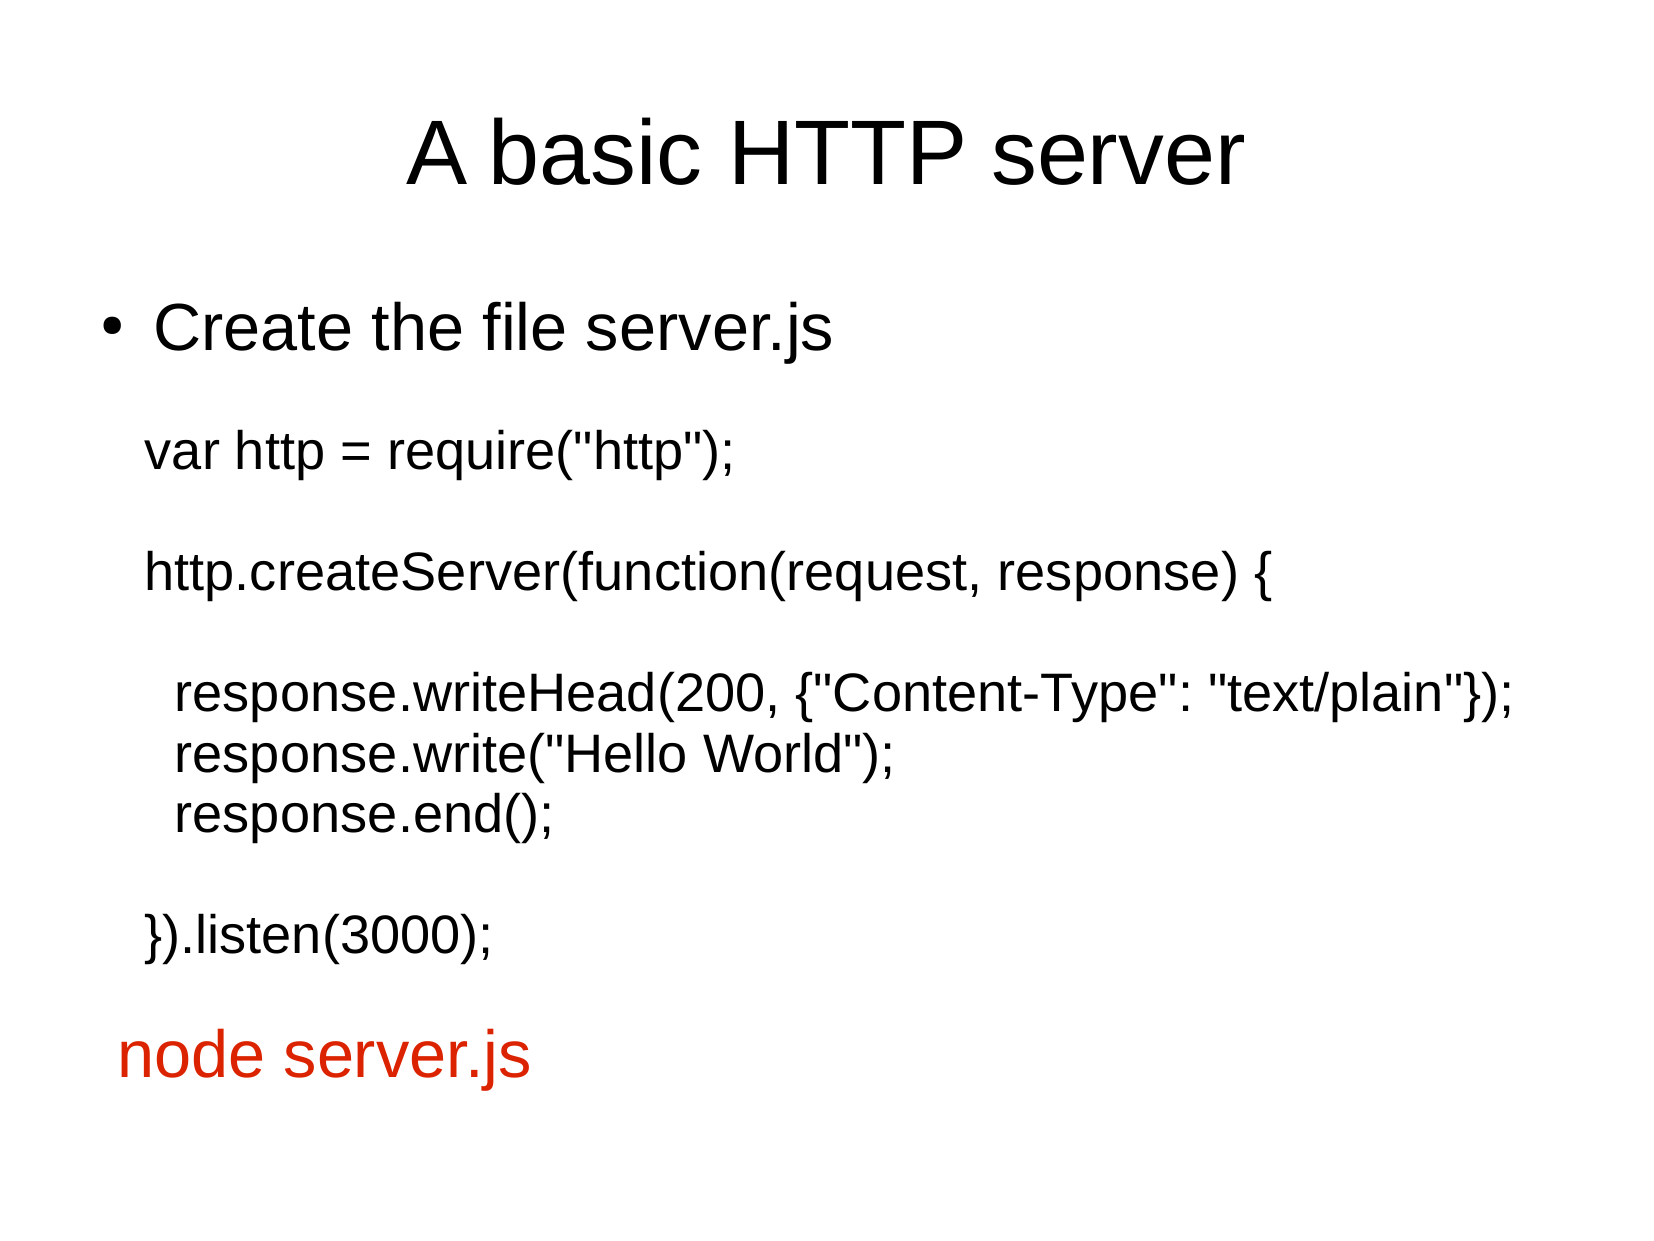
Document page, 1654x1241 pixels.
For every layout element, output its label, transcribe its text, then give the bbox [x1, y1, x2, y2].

text_box var http = require("http"); http.createServer(function(request, response) { response.writeHead(200, {"Content-Type": "text/plain"}); response.write("Hello World"); response.end(); }).listen(3000); [129, 413, 1536, 1158]
list Create the file server.js [82, 290, 1538, 1010]
title A basic HTTP server [82, 49, 1571, 257]
text_box node server.js [102, 1009, 1382, 1193]
